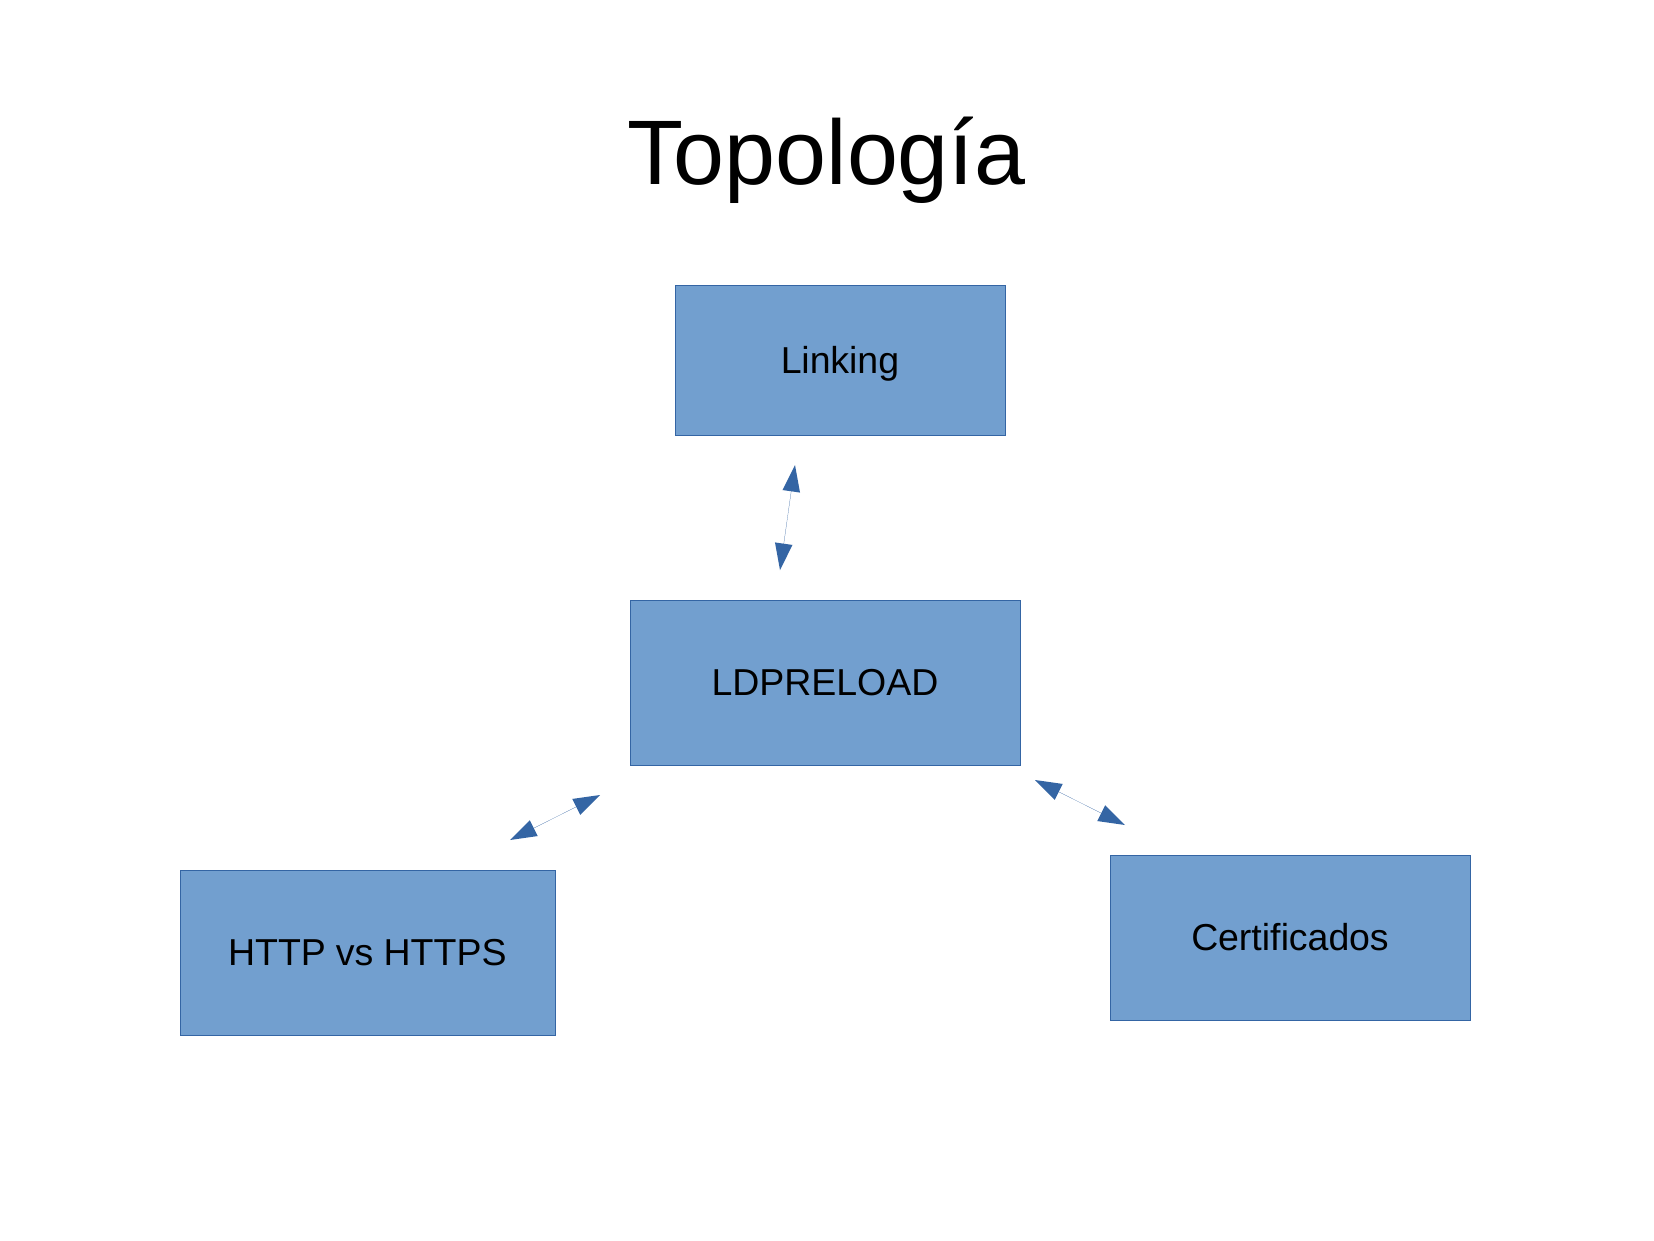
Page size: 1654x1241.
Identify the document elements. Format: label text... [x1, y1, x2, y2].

title Topología [82, 49, 1571, 257]
text_box Certificados [1110, 855, 1471, 1021]
text_box LDPRELOAD [630, 600, 1021, 766]
text_box Linking [675, 285, 1006, 436]
text_box HTTP vs HTTPS [180, 870, 556, 1036]
